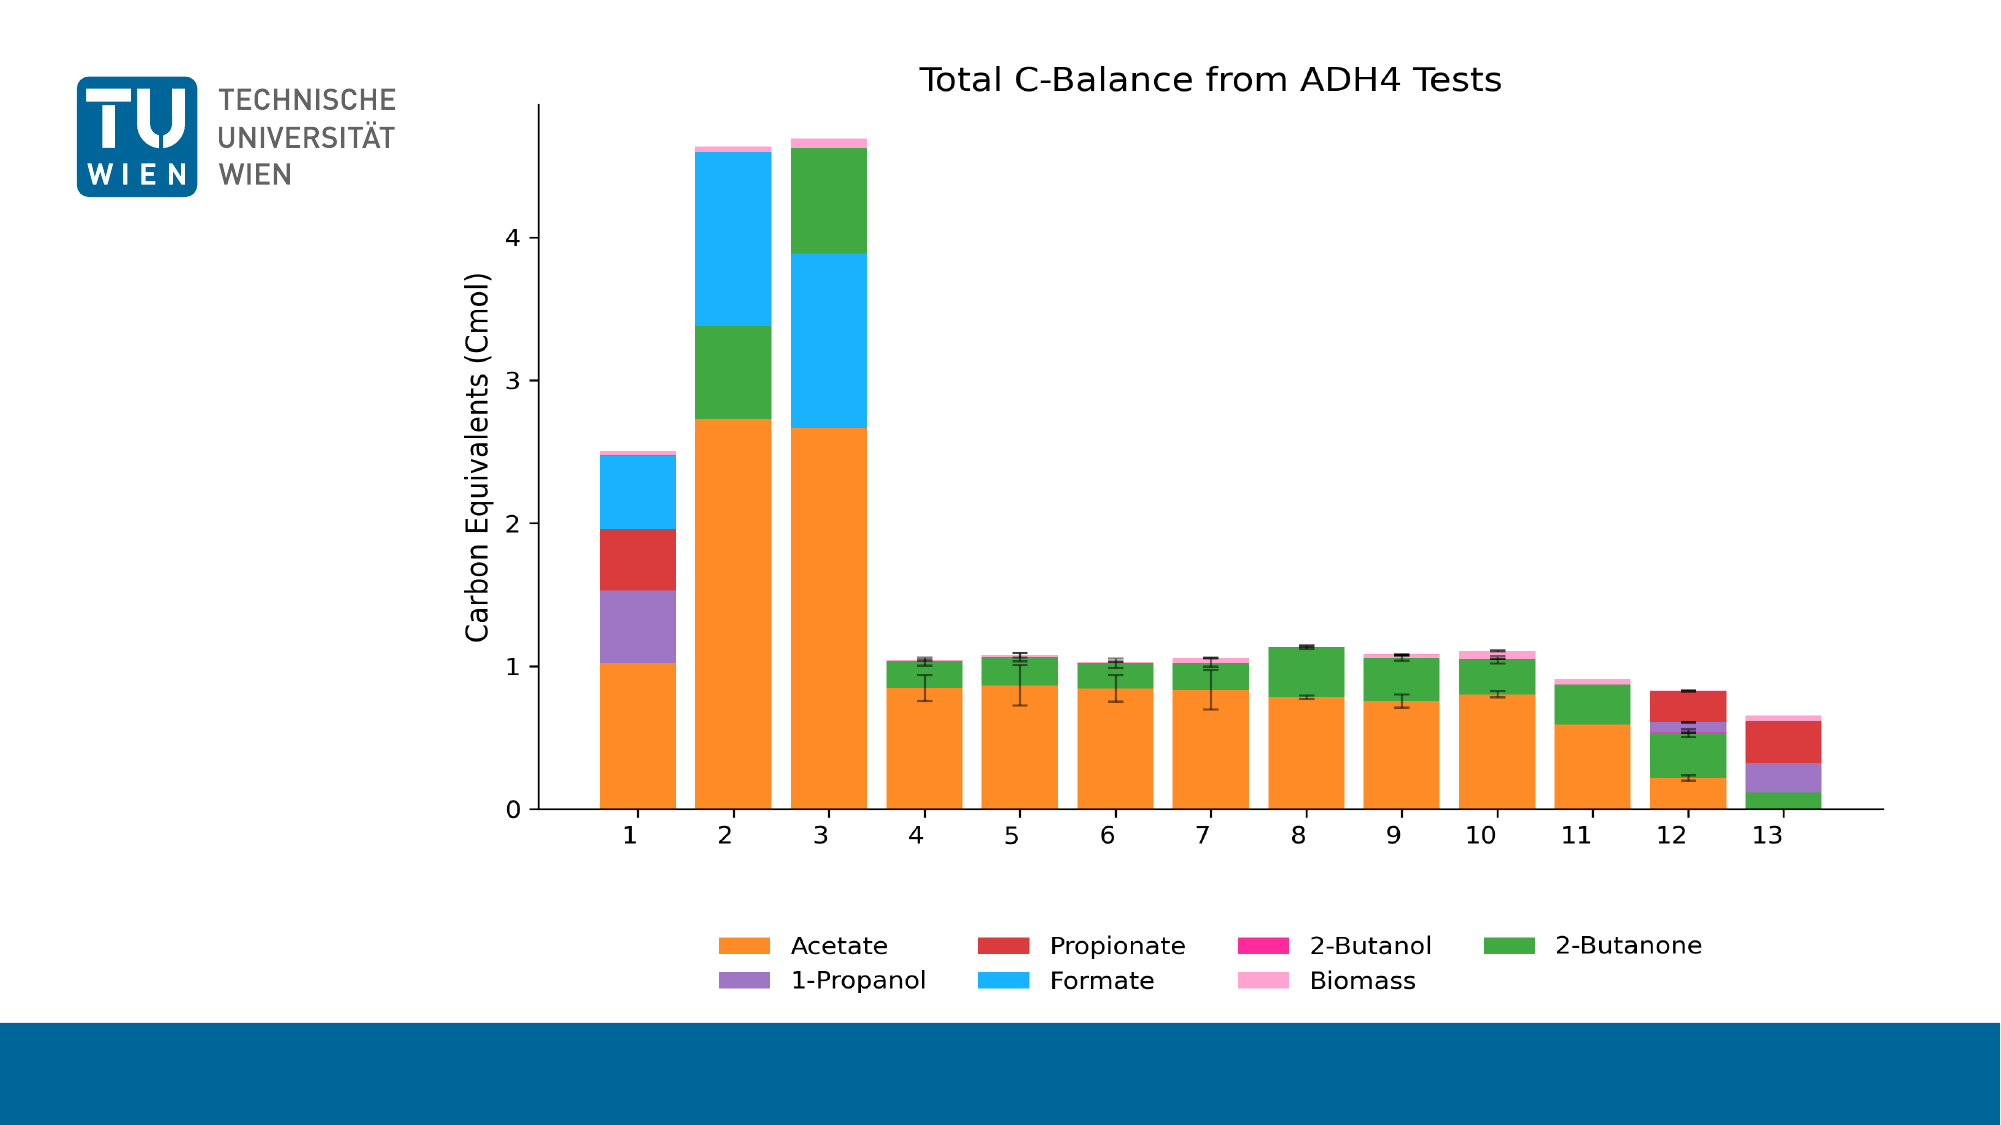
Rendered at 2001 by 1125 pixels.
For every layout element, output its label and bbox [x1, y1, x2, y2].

picture [446, 49, 1901, 1019]
